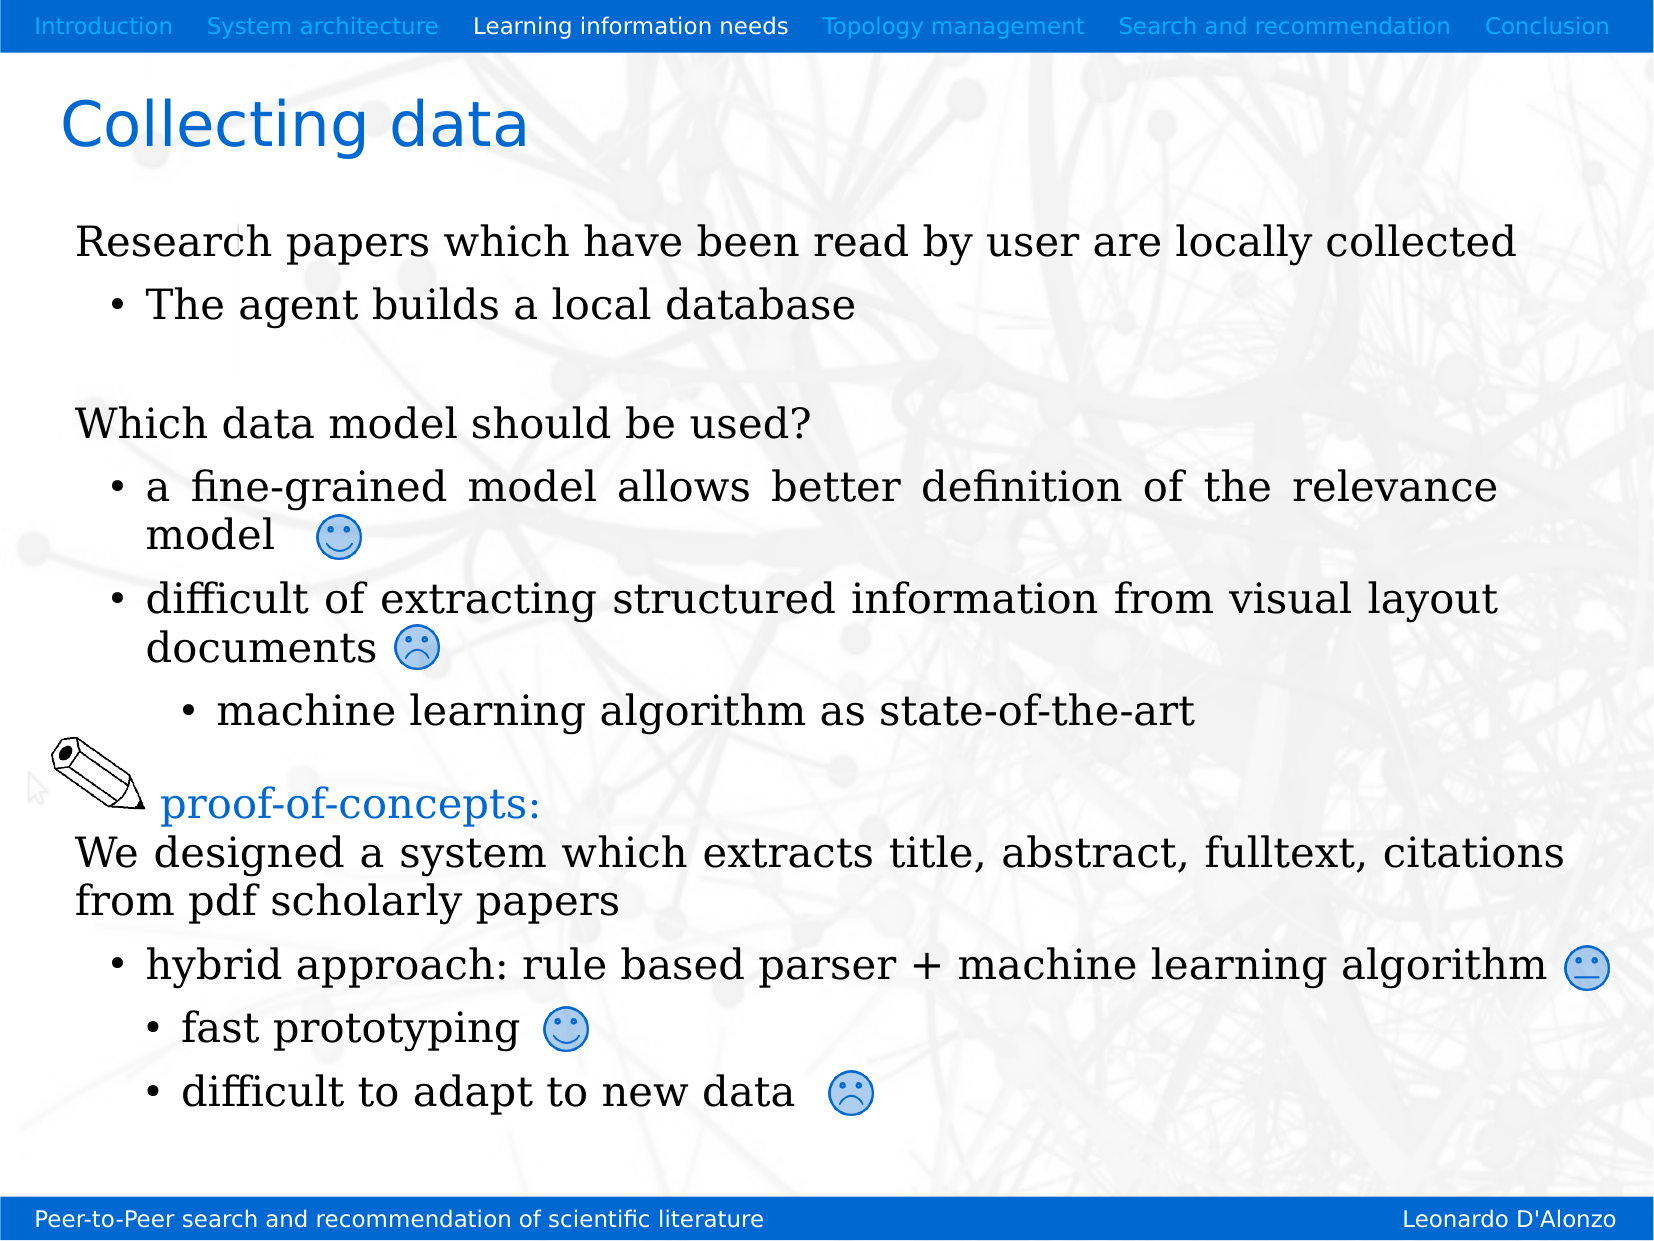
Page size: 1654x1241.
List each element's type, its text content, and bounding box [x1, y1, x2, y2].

text_box We designed a system which extracts title, abstract, fulltext, citations from pdf scholarly papers hybrid approach: rule based parser + machine learning algorithm fast prototyping difficult to adapt to new data [60, 820, 1600, 1181]
text_box Introduction [19, 6, 189, 48]
text_box [0, 1196, 1654, 1241]
title Collecting data [60, 75, 1549, 175]
text_box [0, 0, 1654, 53]
text_box Topology management [807, 6, 1100, 48]
text_box Learning information needs [458, 6, 804, 48]
text_box Research papers which have been read by user are locally collected The agent builds a local database [60, 210, 1600, 390]
picture [0, 53, 1654, 1196]
text_box proof-of-concepts: [145, 772, 584, 836]
text_box Which data model should be used? a fine-grained model allows better definition of the relevance model difficult of extracting structured information from visual layout documents machine learning algorithm as state-of-the-art [60, 392, 1600, 743]
text_box Leonardo D'Alonzo [1387, 1198, 1647, 1241]
text_box System architecture [192, 6, 455, 48]
text_box Peer-to-Peer search and recommendation of scientific literature [19, 1198, 898, 1241]
text_box Conclusion [1470, 6, 1626, 48]
text_box Search and recommendation [1103, 6, 1467, 48]
